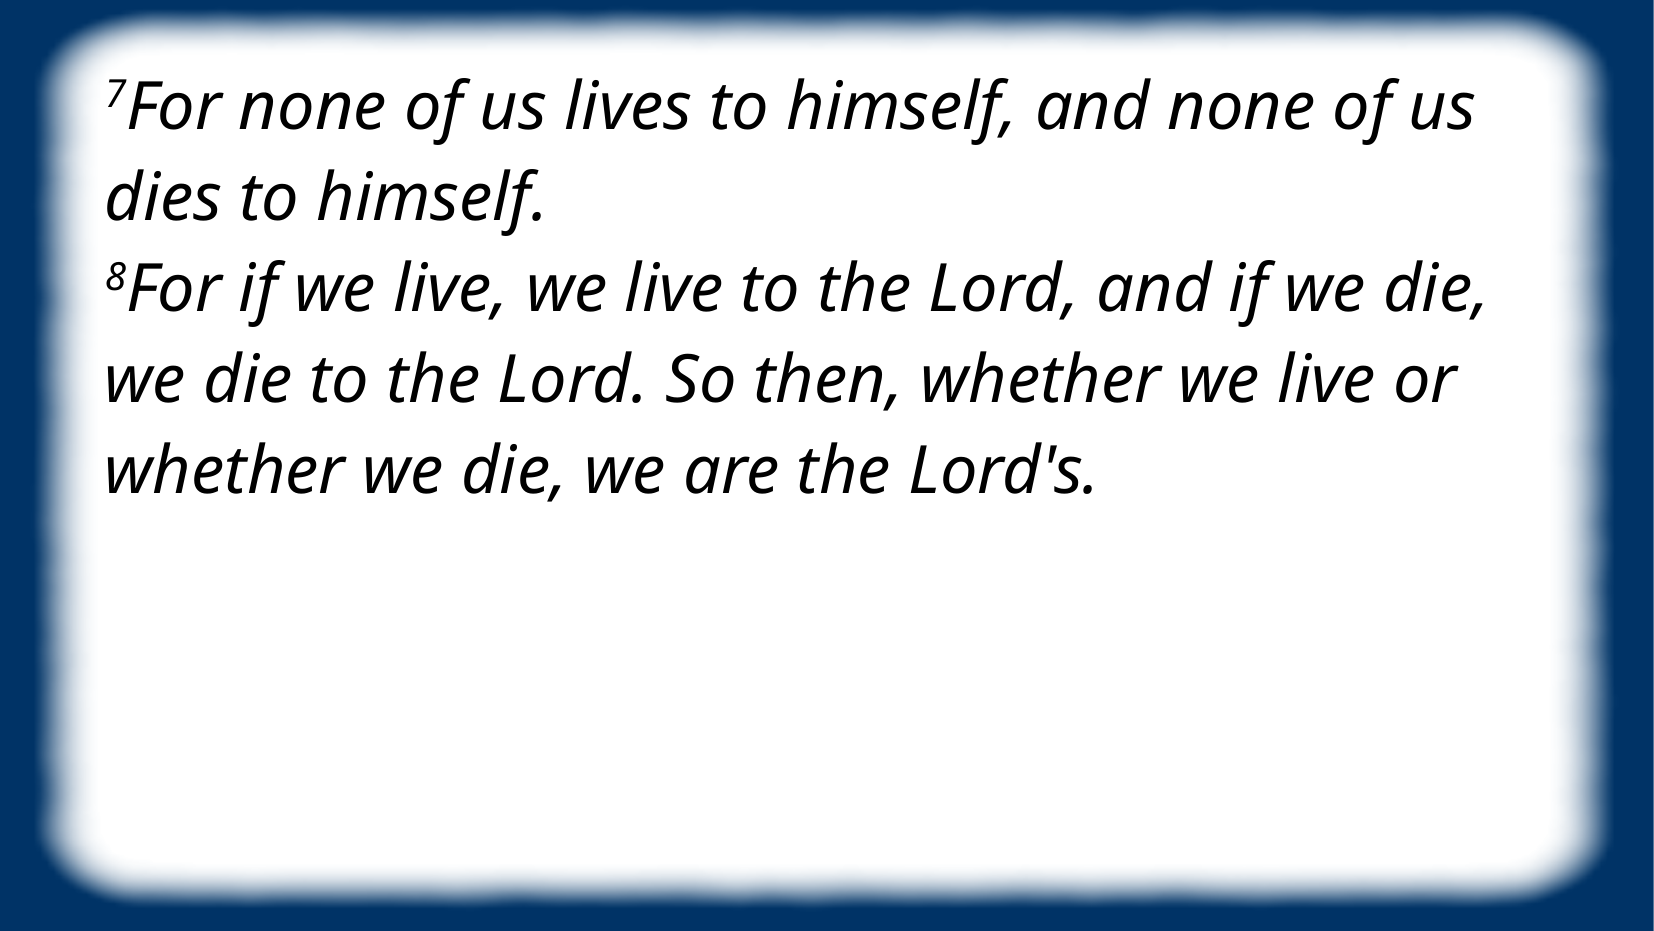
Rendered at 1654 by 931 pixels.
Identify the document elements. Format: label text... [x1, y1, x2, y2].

text_box 7For none of us lives to himself, and none of us dies to himself. 8For if we live, we live to the Lord, and if we die, we die to the Lord. So then, whether we live or whether we die, we are the Lord's. [90, 51, 1546, 511]
picture [0, 0, 1654, 931]
